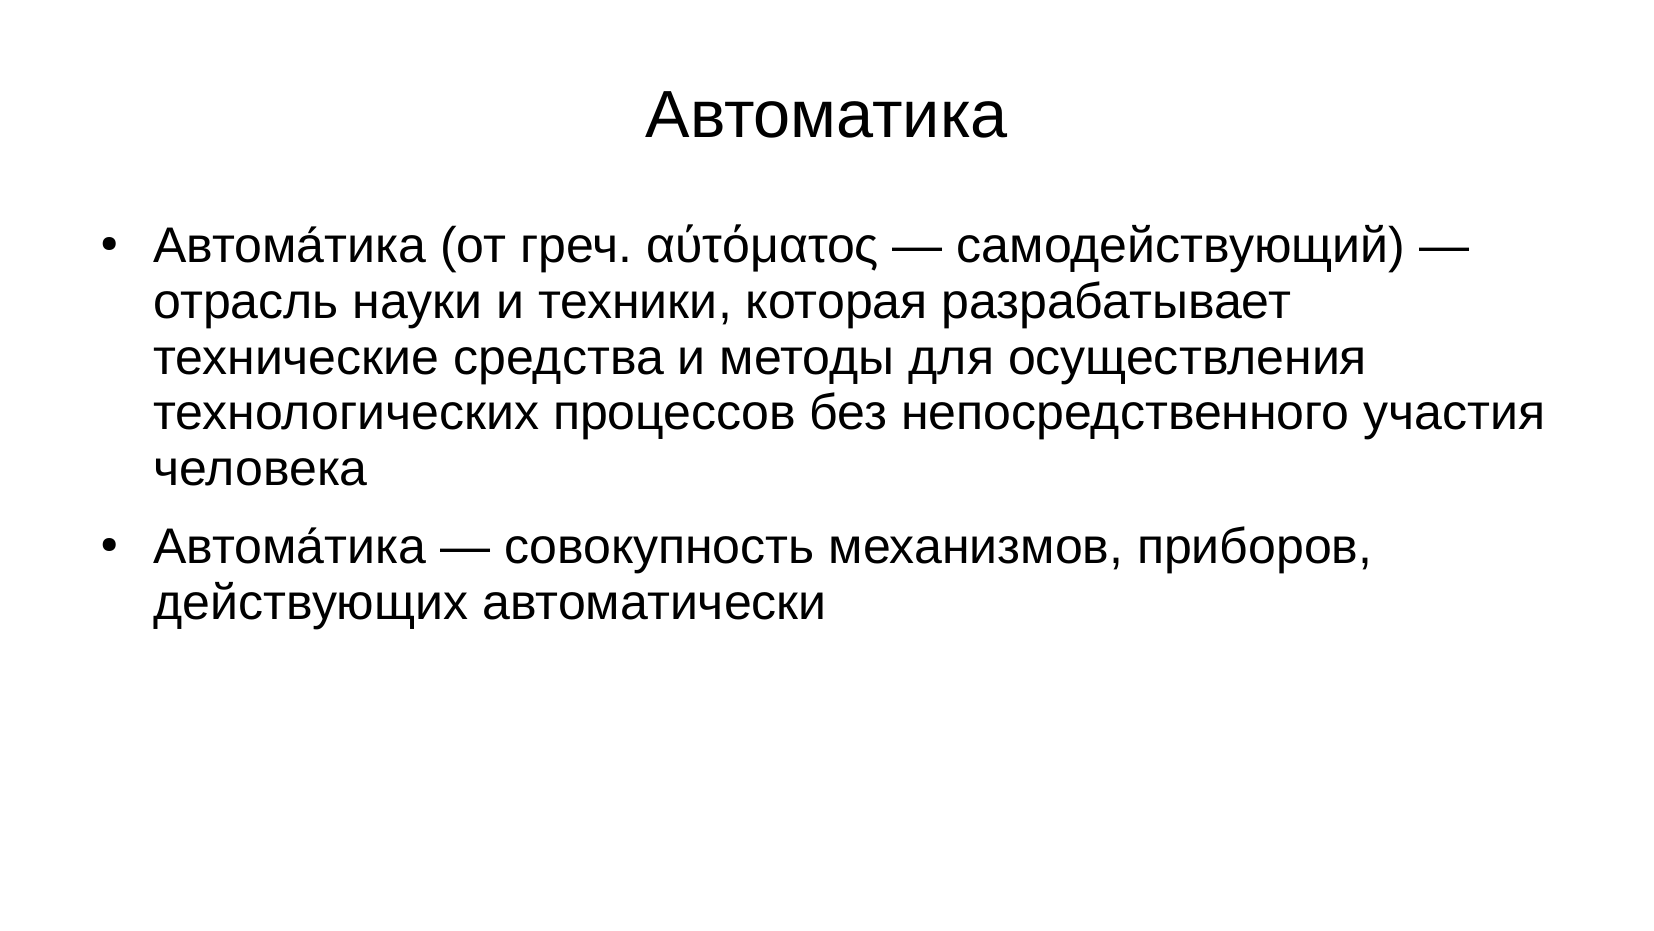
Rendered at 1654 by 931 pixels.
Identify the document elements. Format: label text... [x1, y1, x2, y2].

list Автома́тика (от греч. αύτόματος — самодействующий) — отрасль науки и техники, которая разрабатывает технические средства и методы для осуществления технологических процессов без непосредственного участия человека Автома́тика — совокупность механизмов, приборов, действующих автоматически [82, 217, 1571, 758]
title Автоматика [82, 37, 1571, 193]
